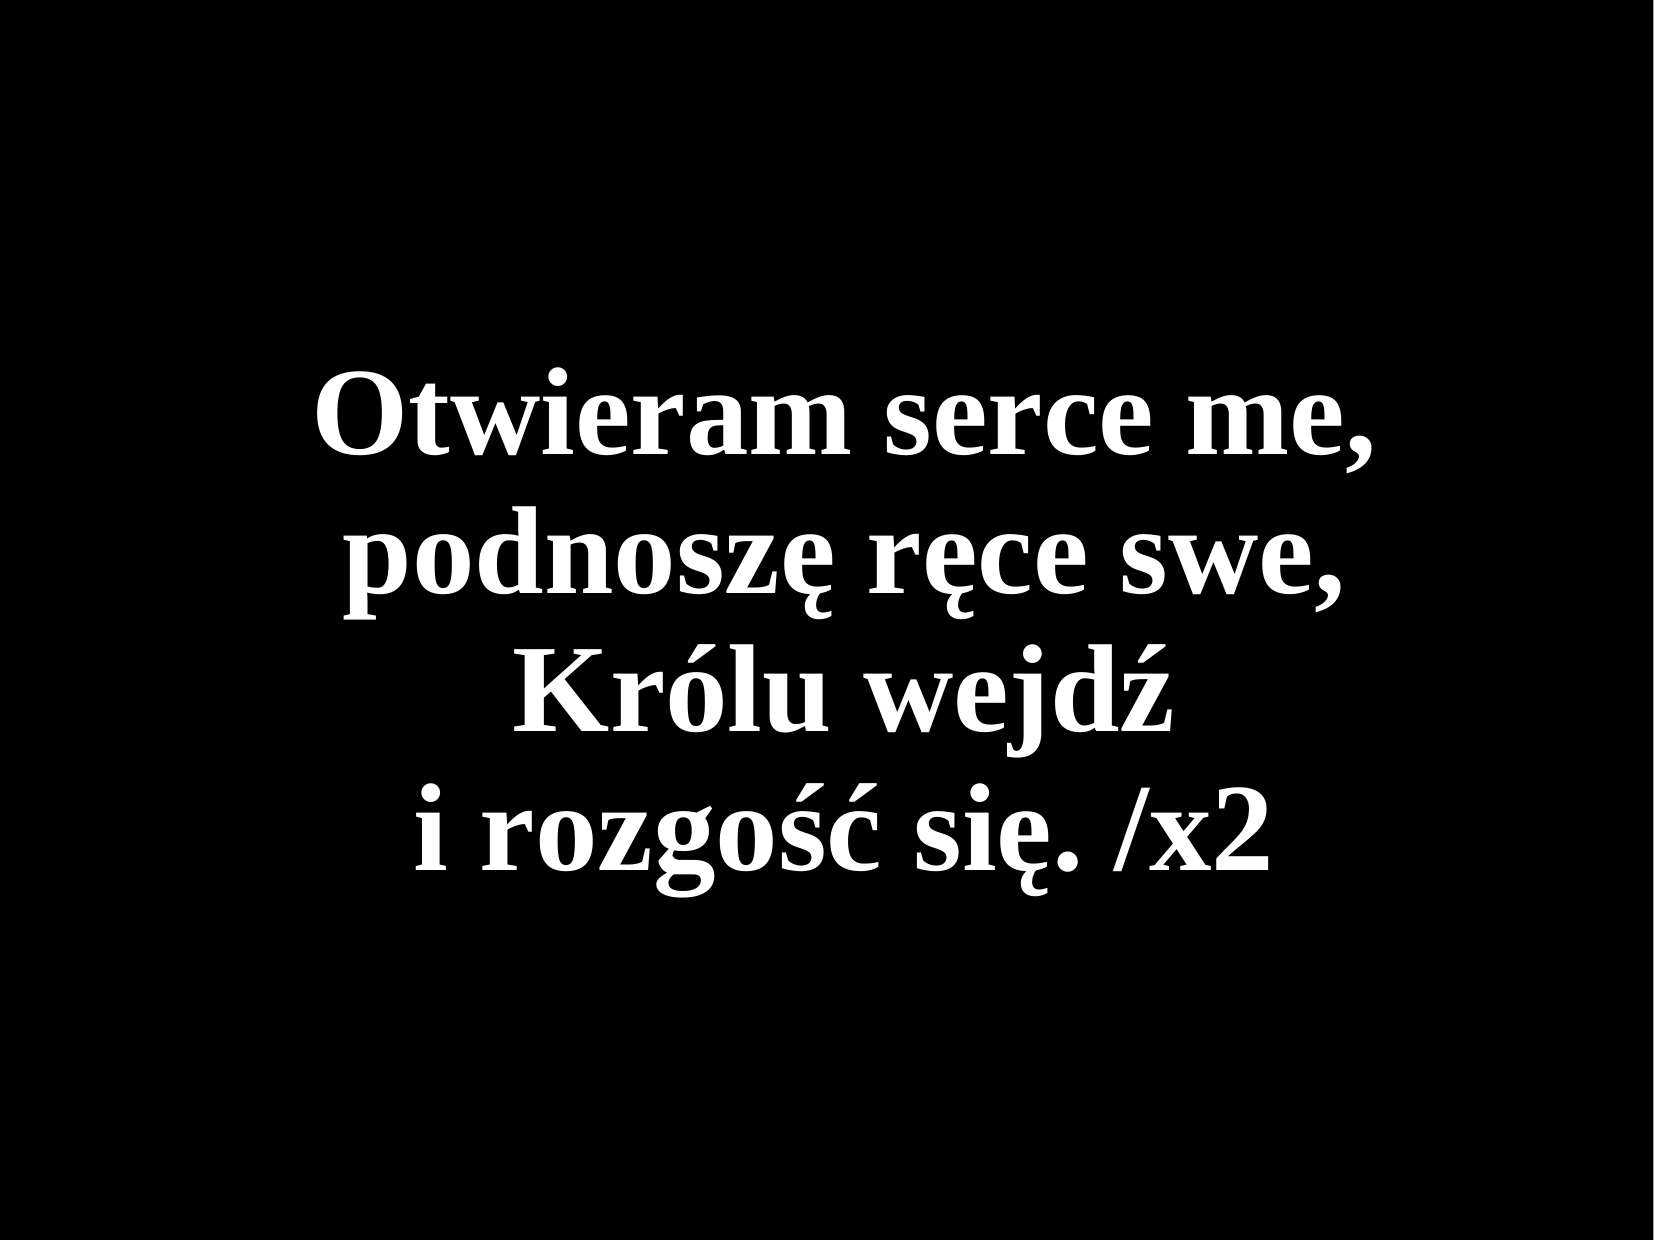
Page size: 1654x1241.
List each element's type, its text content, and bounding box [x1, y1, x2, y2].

subtitle Otwieram serce me, podnoszę ręce swe, Królu wejdź i rozgość się. /x2 [0, 0, 1654, 1241]
